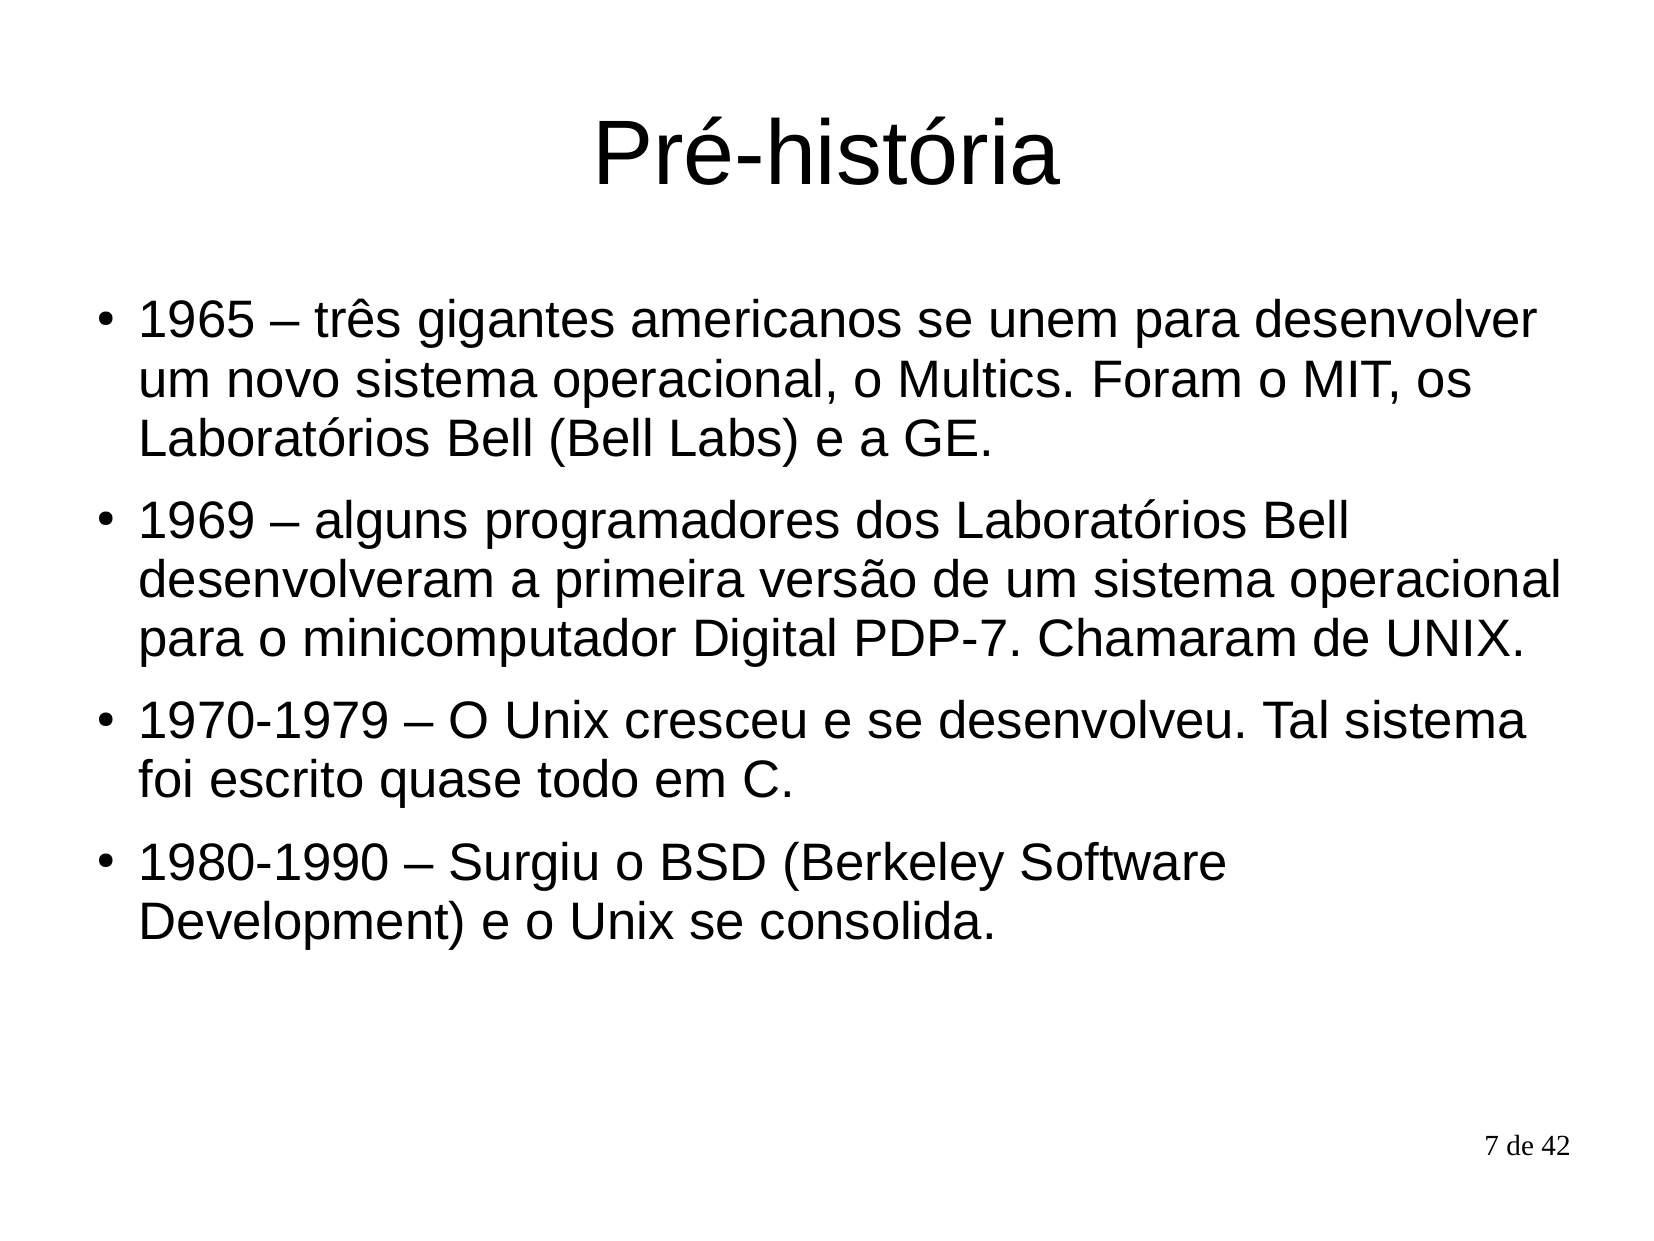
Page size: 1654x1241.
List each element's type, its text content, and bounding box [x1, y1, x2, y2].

list 1965 – três gigantes americanos se unem para desenvolver um novo sistema operacional, o Multics. Foram o MIT, os Laboratórios Bell (Bell Labs) e a GE. 1969 – alguns programadores dos Laboratórios Bell desenvolveram a primeira versão de um sistema operacional para o minicomputador Digital PDP-7. Chamaram de UNIX. 1970-1979 – O Unix cresceu e se desenvolveu. Tal sistema foi escrito quase todo em C. 1980-1990 – Surgiu o BSD (Berkeley Software Development) e o Unix se consolida. [82, 290, 1571, 1010]
title Pré-história [82, 49, 1571, 257]
